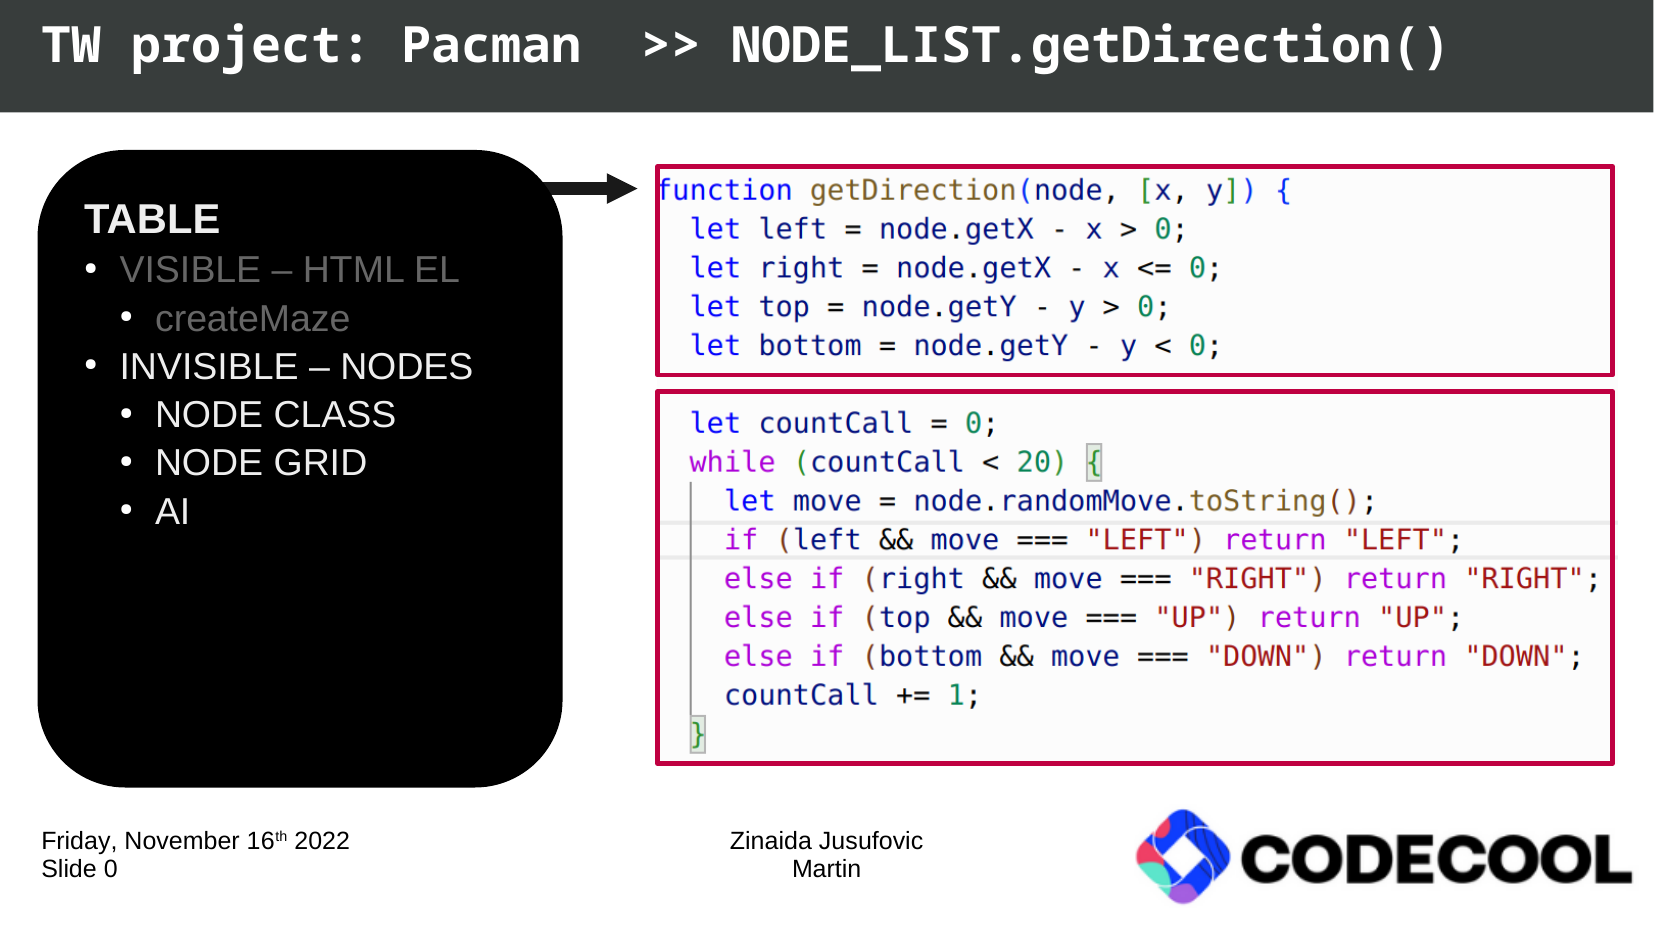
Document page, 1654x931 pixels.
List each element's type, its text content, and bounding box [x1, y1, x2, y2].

text_box Friday, November 16th 2022 Slide 0 [41, 820, 449, 889]
text_box [0, 0, 1654, 113]
text_box TABLE VISIBLE – HTML EL createMaze INVISIBLE – NODES NODE CLASS NODE GRID AI [37, 149, 563, 788]
picture [660, 169, 1610, 373]
text_box Zinaida Jusufovic Martin [658, 820, 996, 889]
picture [660, 394, 1610, 761]
picture [657, 166, 1618, 764]
picture [1134, 787, 1654, 931]
title TW project: Pacman >> NODE_LIST.getDirection() [41, 21, 1602, 134]
